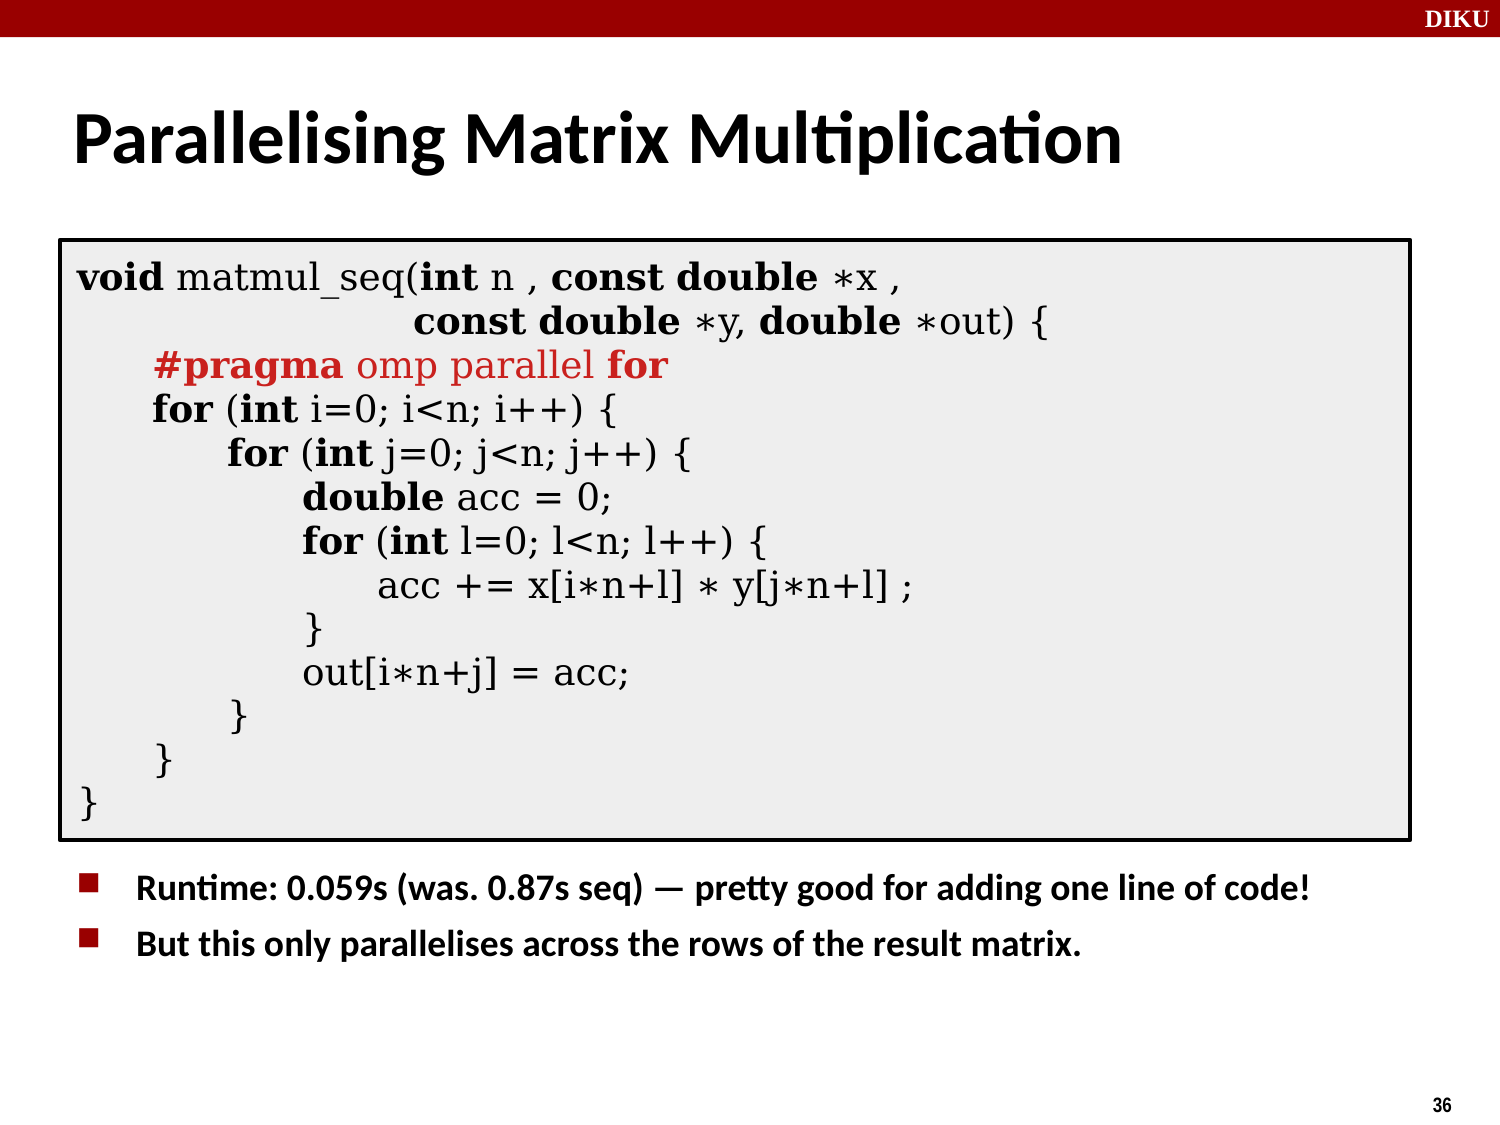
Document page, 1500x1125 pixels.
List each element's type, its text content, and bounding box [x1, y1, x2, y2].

text_box void matmul_seq(int n , const double ∗x , const double ∗y, double ∗out) { #pragma omp parallel for for (int i=0; i<n; i++) { for (int j=0; j<n; j++) { double acc = 0; for (int l=0; l<n; l++) { acc += x[i∗n+l] ∗ y[j∗n+l] ; } out[i∗n+j] = acc; } } } [60, 239, 1411, 841]
text_box Parallelising Matrix Multiplication [58, 71, 1304, 197]
text_box Runtime: 0.059s (was. 0.87s seq) — pretty good for adding one line of code! But this only parallelises across the rows of the result matrix. [65, 855, 1361, 1006]
